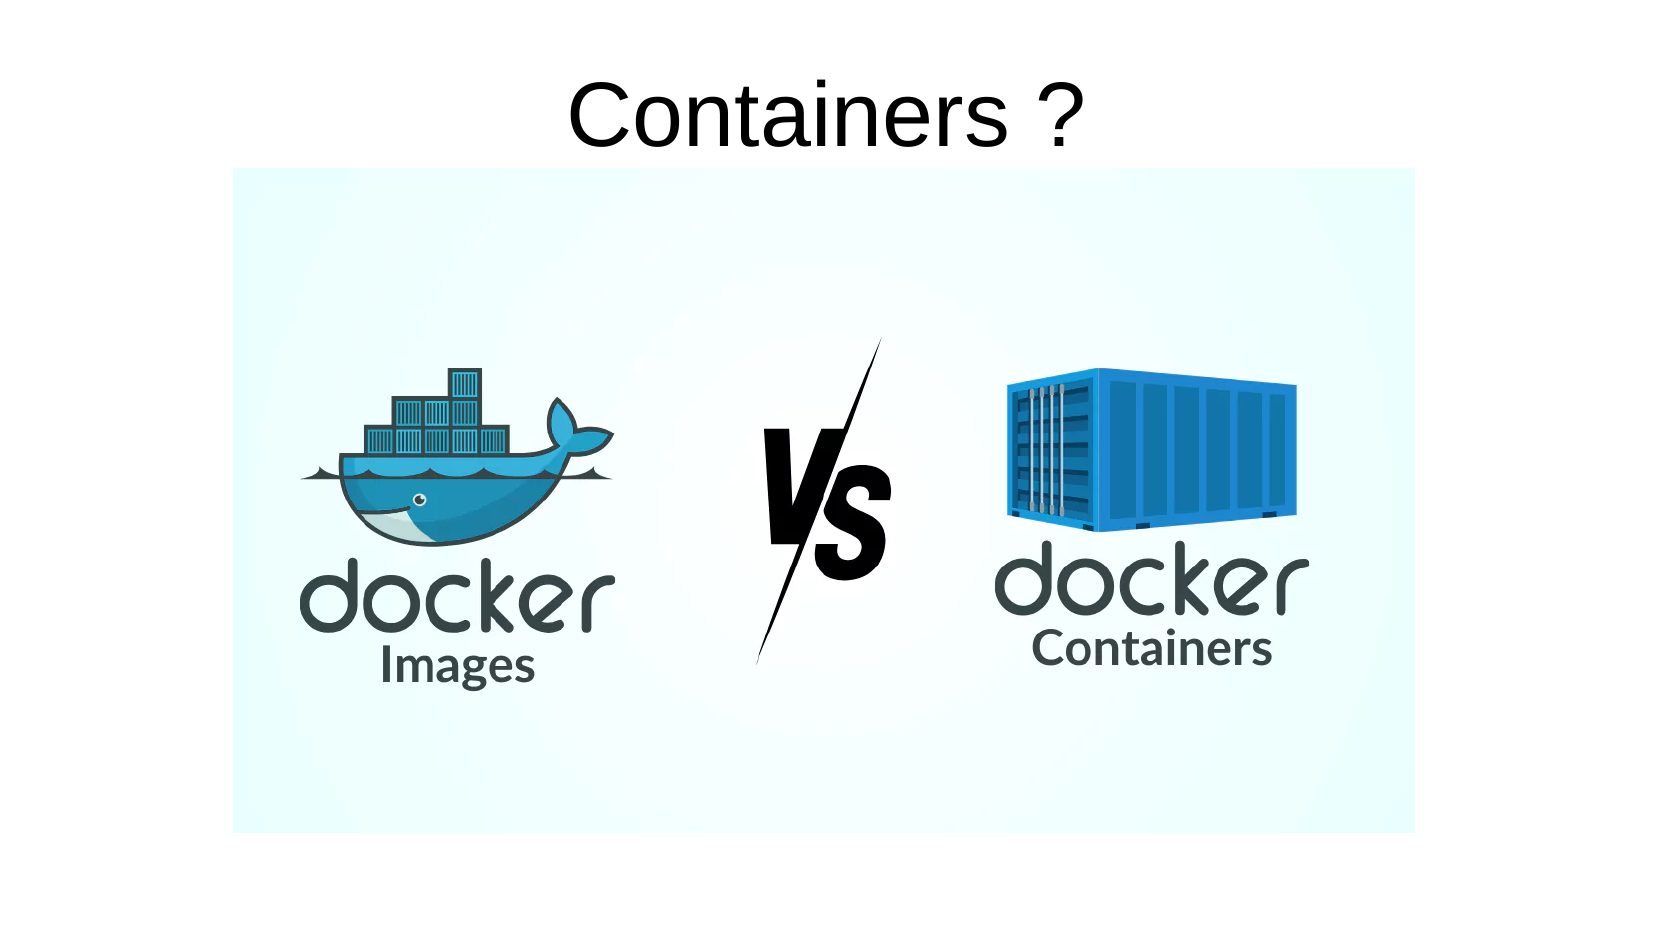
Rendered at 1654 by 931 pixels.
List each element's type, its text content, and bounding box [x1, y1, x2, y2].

title Containers ? [82, 37, 1571, 193]
picture [233, 168, 1415, 833]
